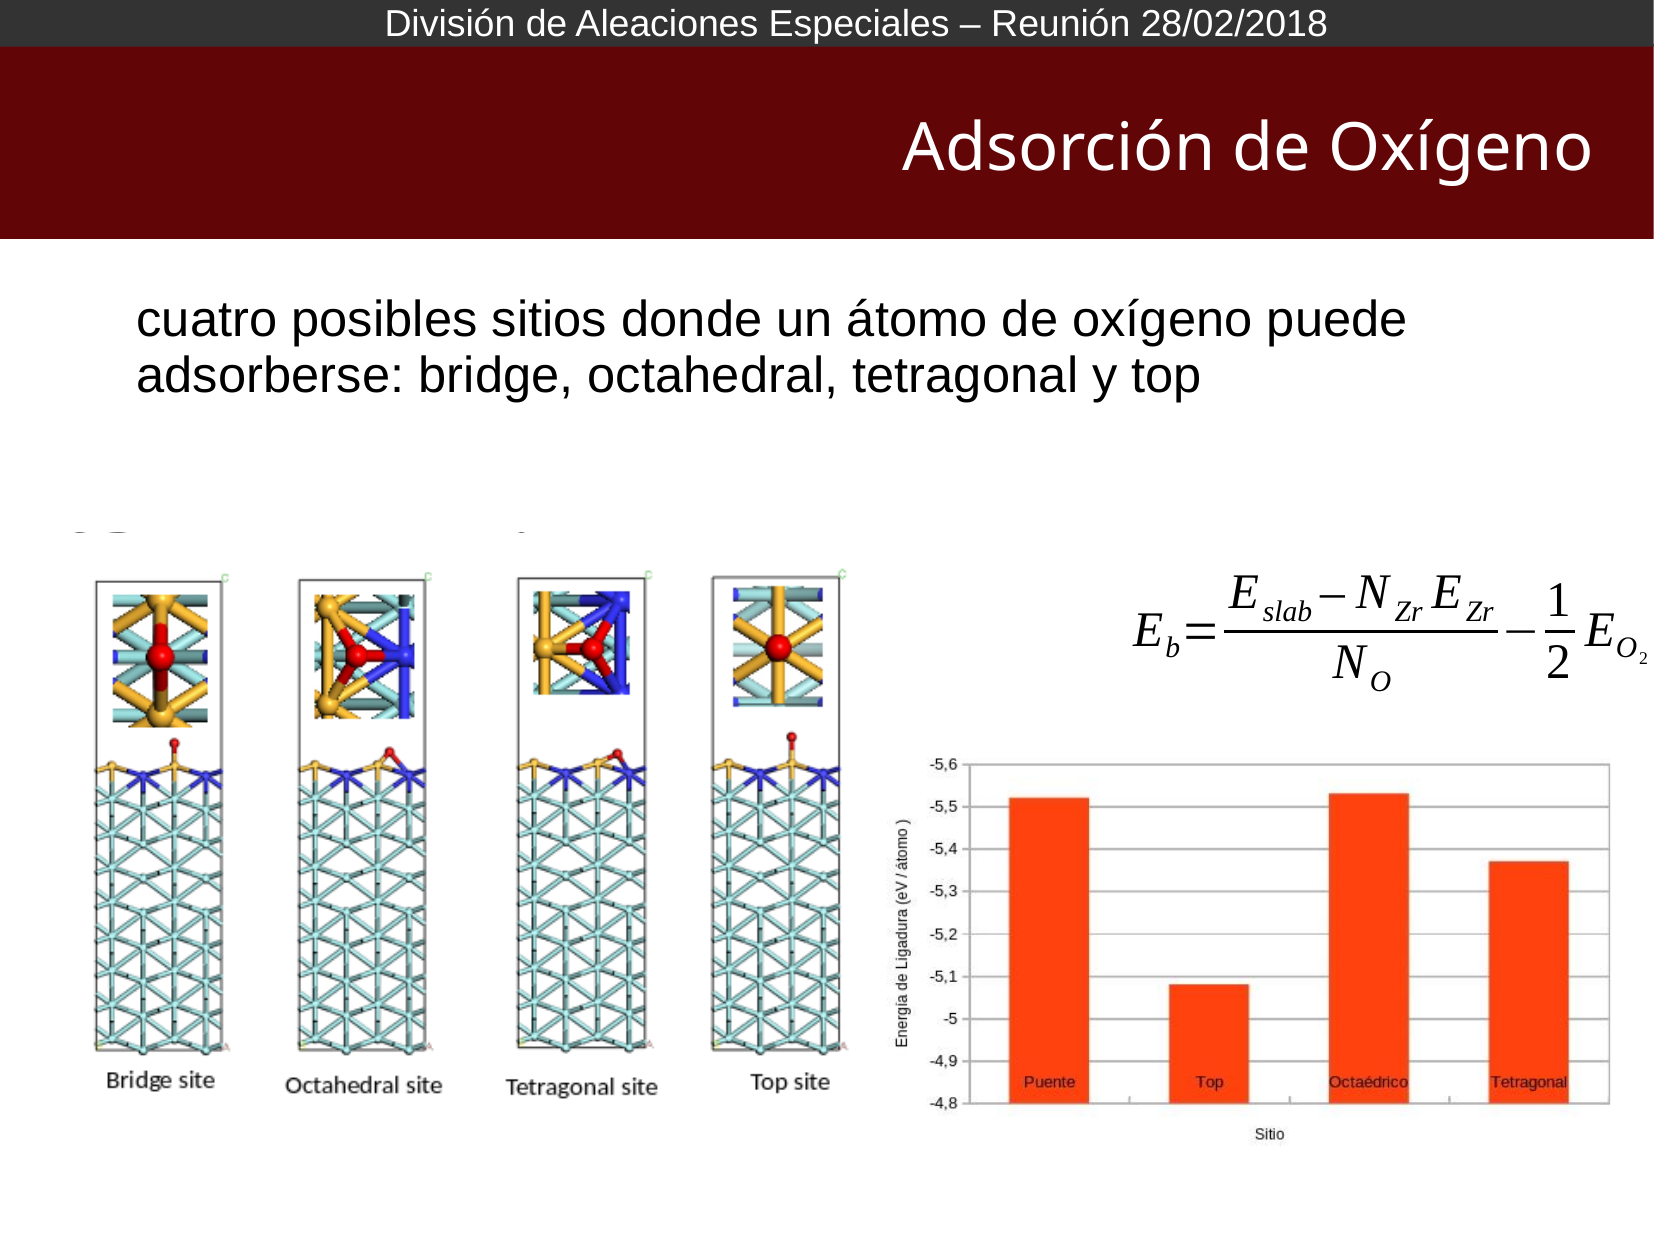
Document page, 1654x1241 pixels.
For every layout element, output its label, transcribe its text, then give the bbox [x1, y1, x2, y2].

list cuatro posibles sitios donde un átomo de oxígeno puede adsorberse: bridge, octahedral, tetragonal y top [82, 290, 1571, 406]
picture [54, 532, 1619, 1152]
chart [1123, 564, 1654, 698]
title Adsorción de Oxígeno [41, 70, 1654, 218]
